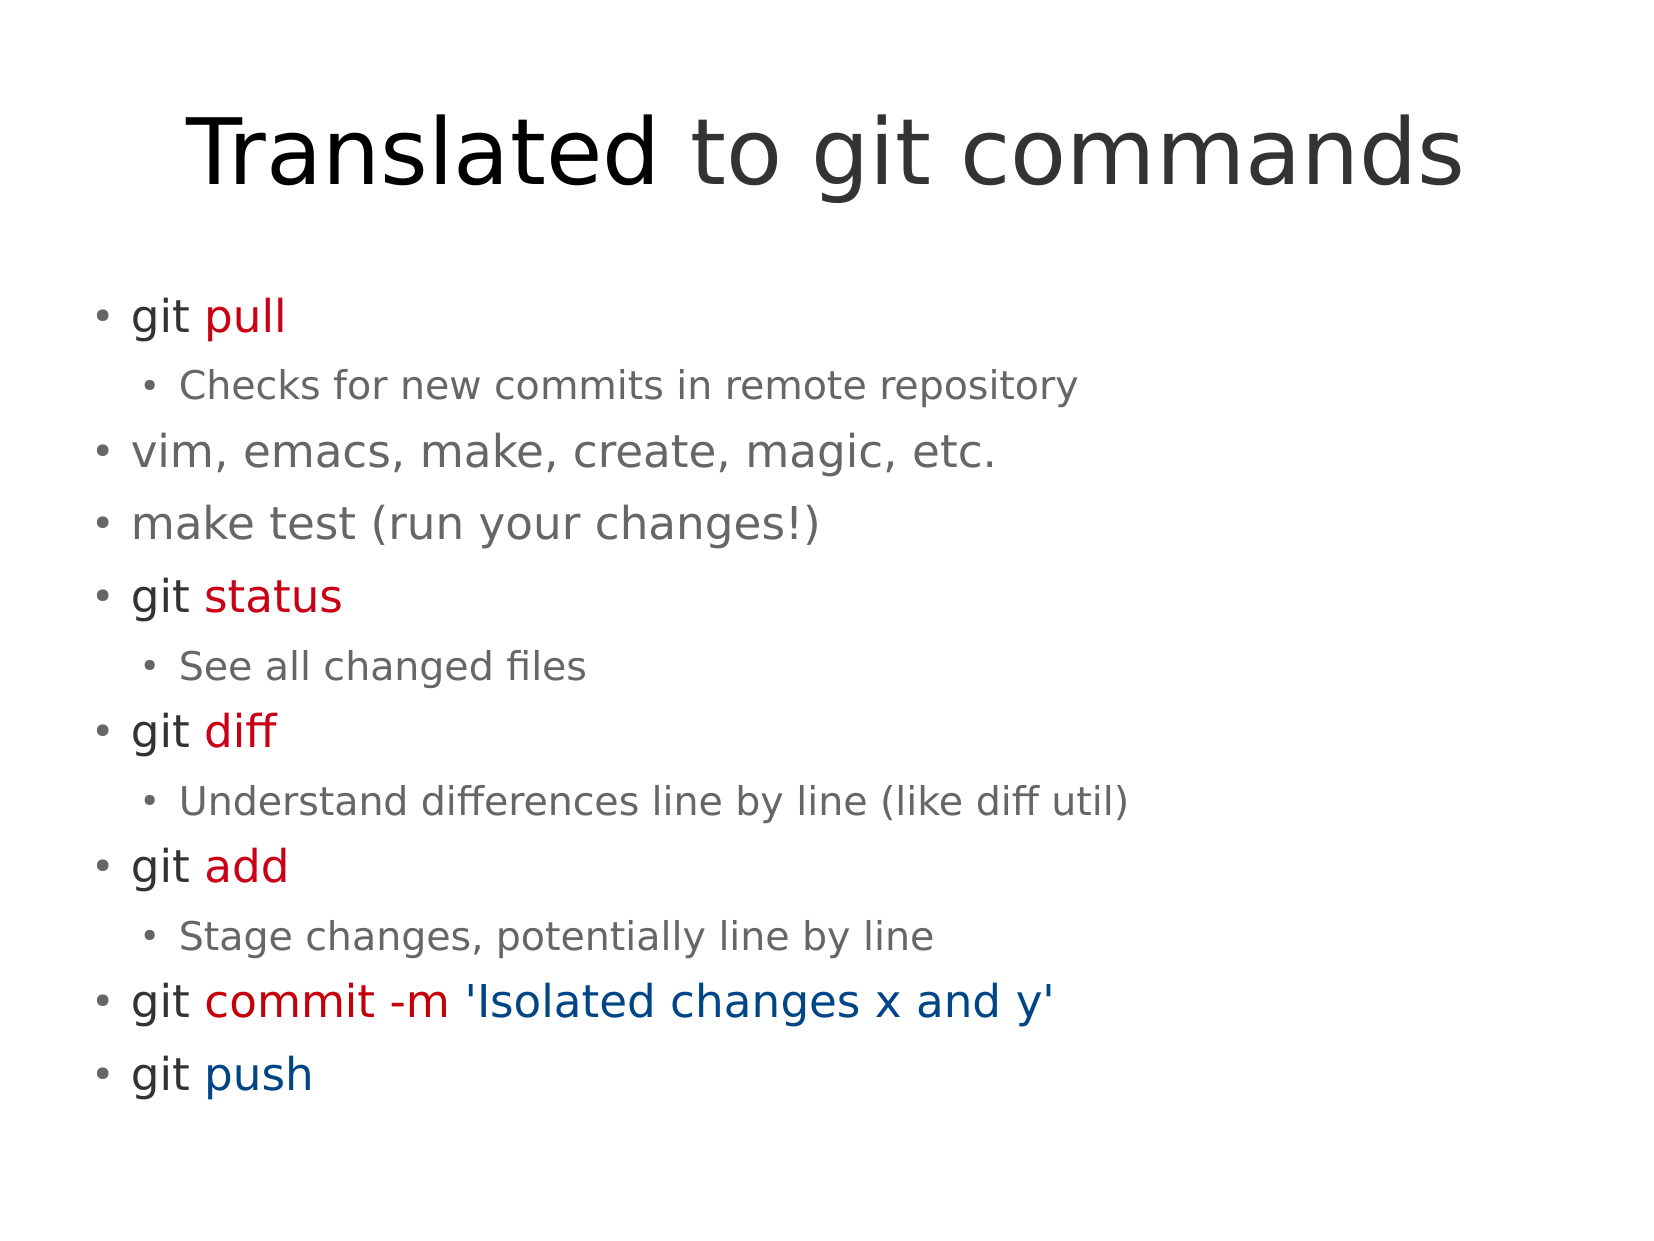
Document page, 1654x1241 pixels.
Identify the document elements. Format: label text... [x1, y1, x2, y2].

title Translated to git commands [82, 56, 1571, 250]
list git pull Checks for new commits in remote repository vim, emacs, make, create, magic, etc. make test (run your changes!) git status See all changed files git diff Understand differences line by line (like diff util) git add Stage changes, potentially line by line git commit -m 'Isolated changes x and y' git push [82, 290, 1571, 1109]
